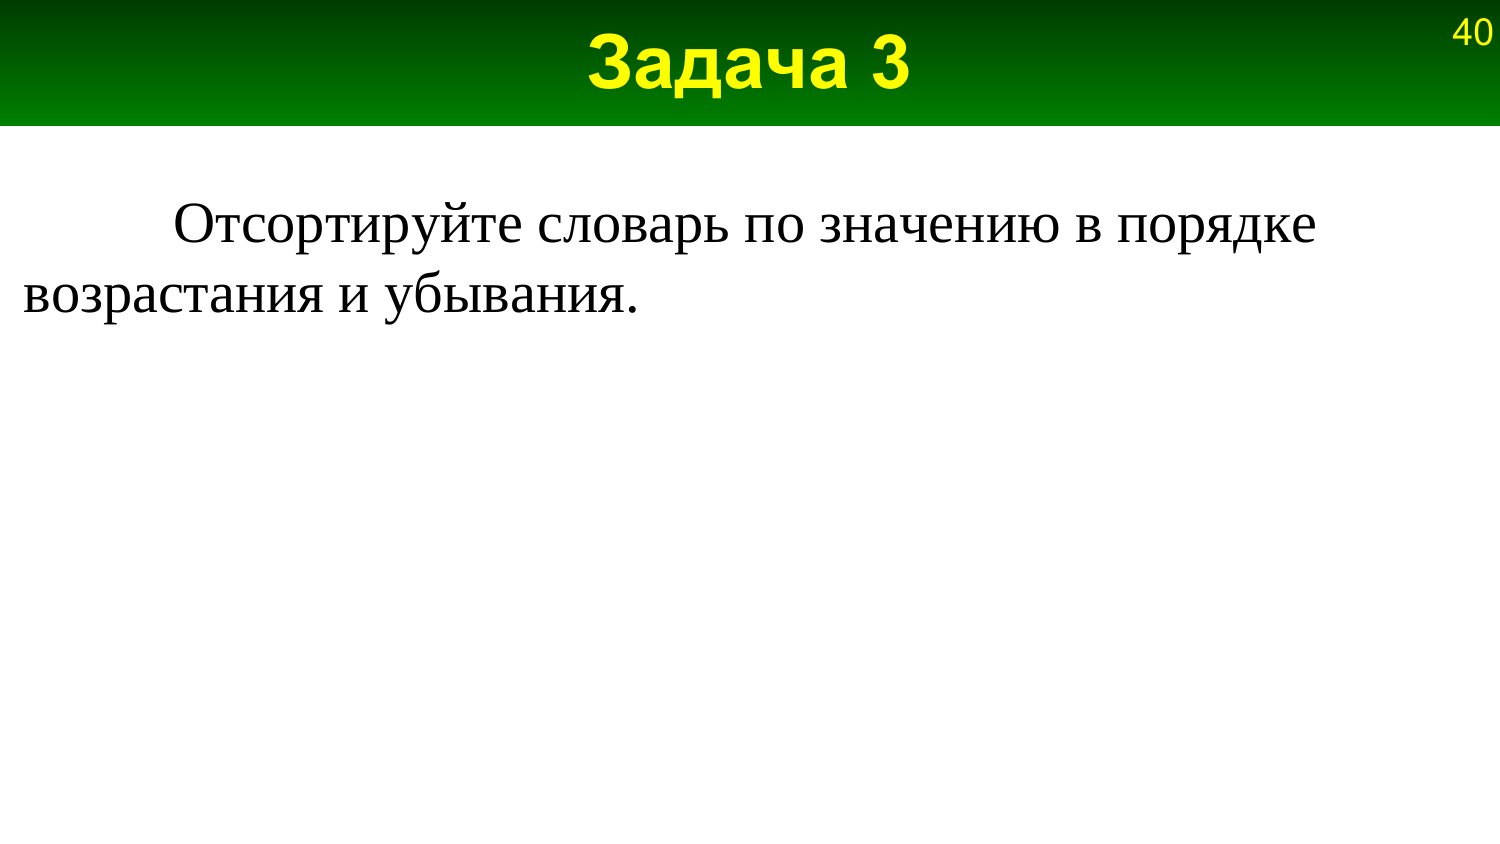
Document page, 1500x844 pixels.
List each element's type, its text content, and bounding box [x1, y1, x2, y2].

text_box Отсортируйте словарь по значению в порядке возрастания и убывания. [23, 177, 1465, 543]
title Задача 3 [75, 5, 1426, 111]
